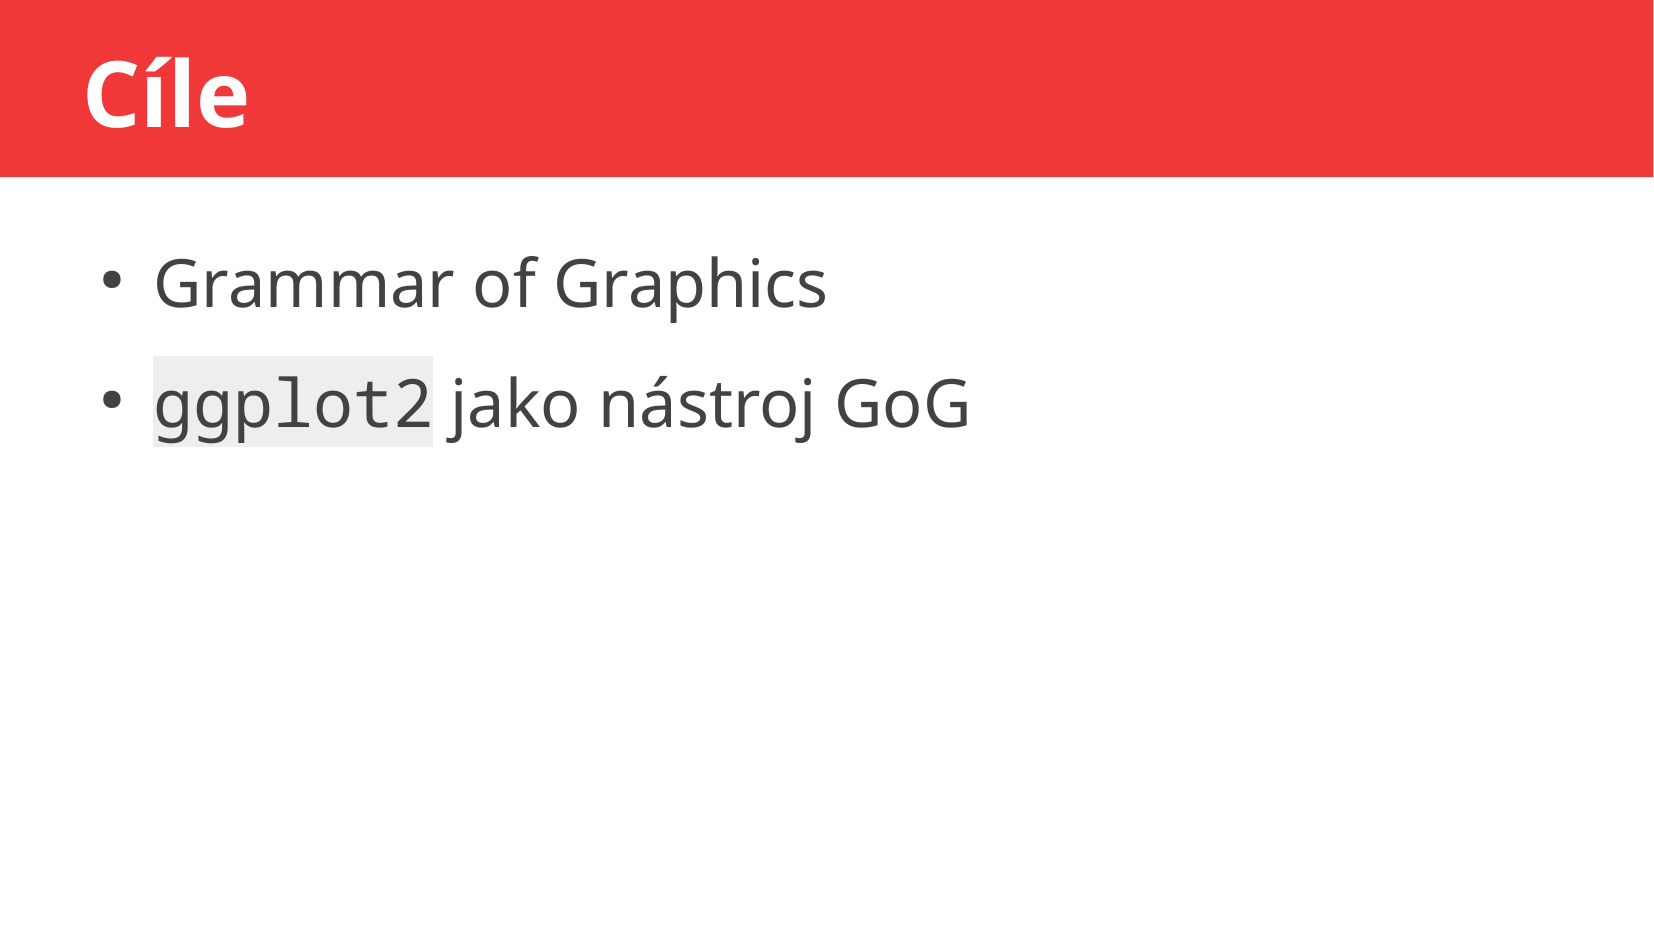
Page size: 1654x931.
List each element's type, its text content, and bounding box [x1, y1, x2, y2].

title Cíle [82, 14, 1571, 171]
list Grammar of Graphics ggplot2 jako nástroj GoG [82, 236, 1563, 810]
